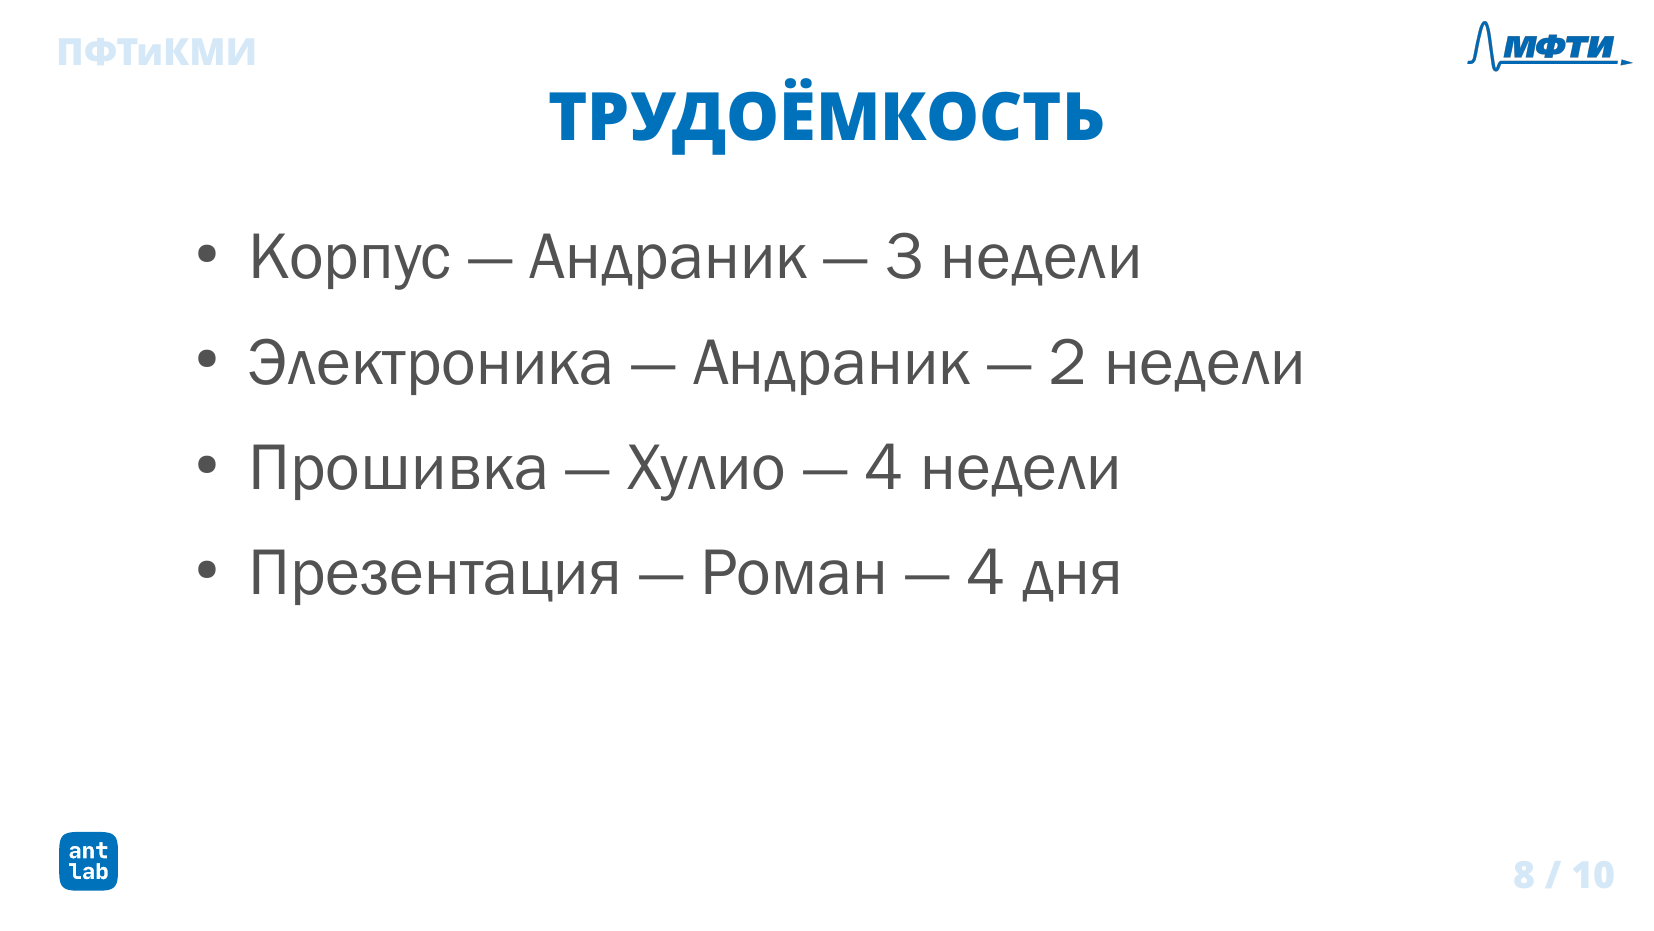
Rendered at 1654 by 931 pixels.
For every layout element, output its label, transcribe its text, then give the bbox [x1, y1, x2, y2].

title ТРУДОЁМКОСТЬ [82, 37, 1571, 193]
list Корпус — Андраник — 3 недели Электроника — Андраник — 2 недели Прошивка — Хулио — 4 недели Презентация — Роман — 4 дня [177, 217, 1571, 758]
picture [1446, 0, 1654, 93]
